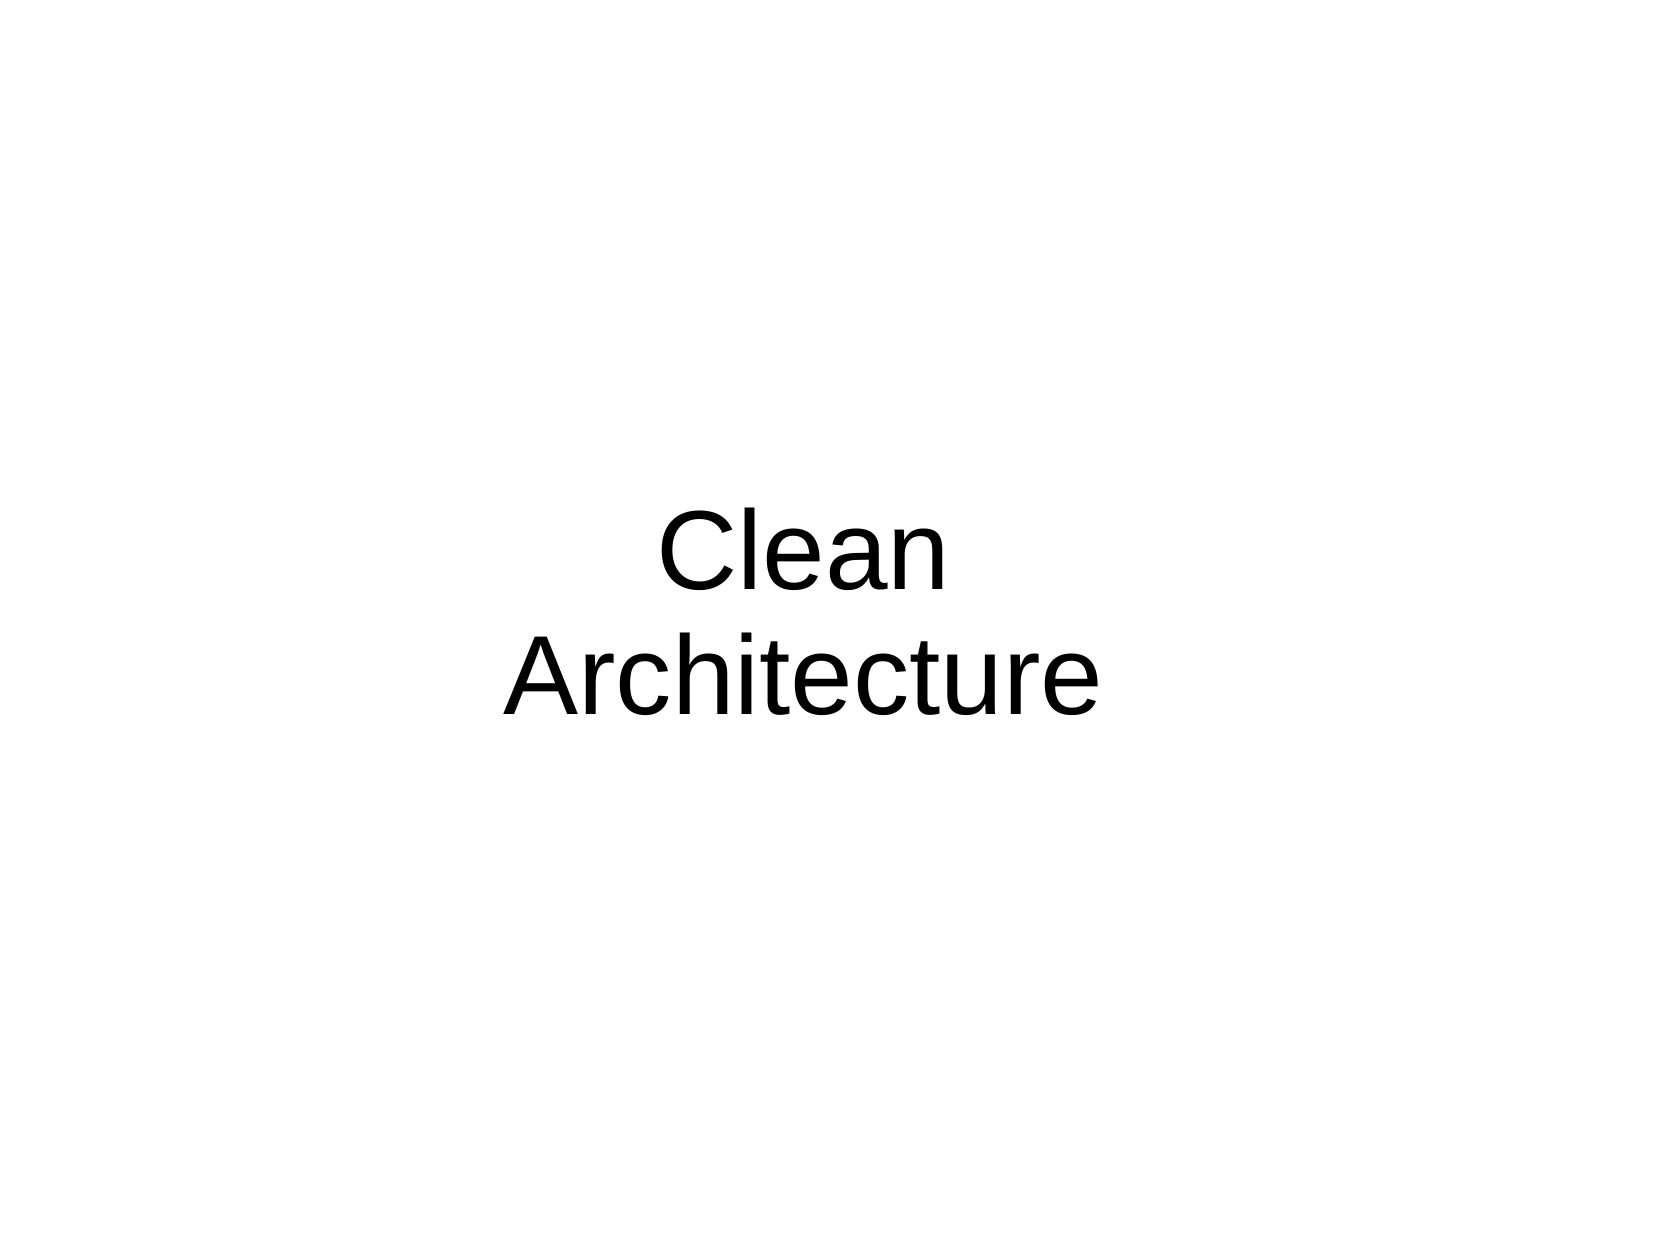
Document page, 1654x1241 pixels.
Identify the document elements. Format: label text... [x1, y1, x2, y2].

text_box Clean Architecture [413, 487, 1194, 739]
